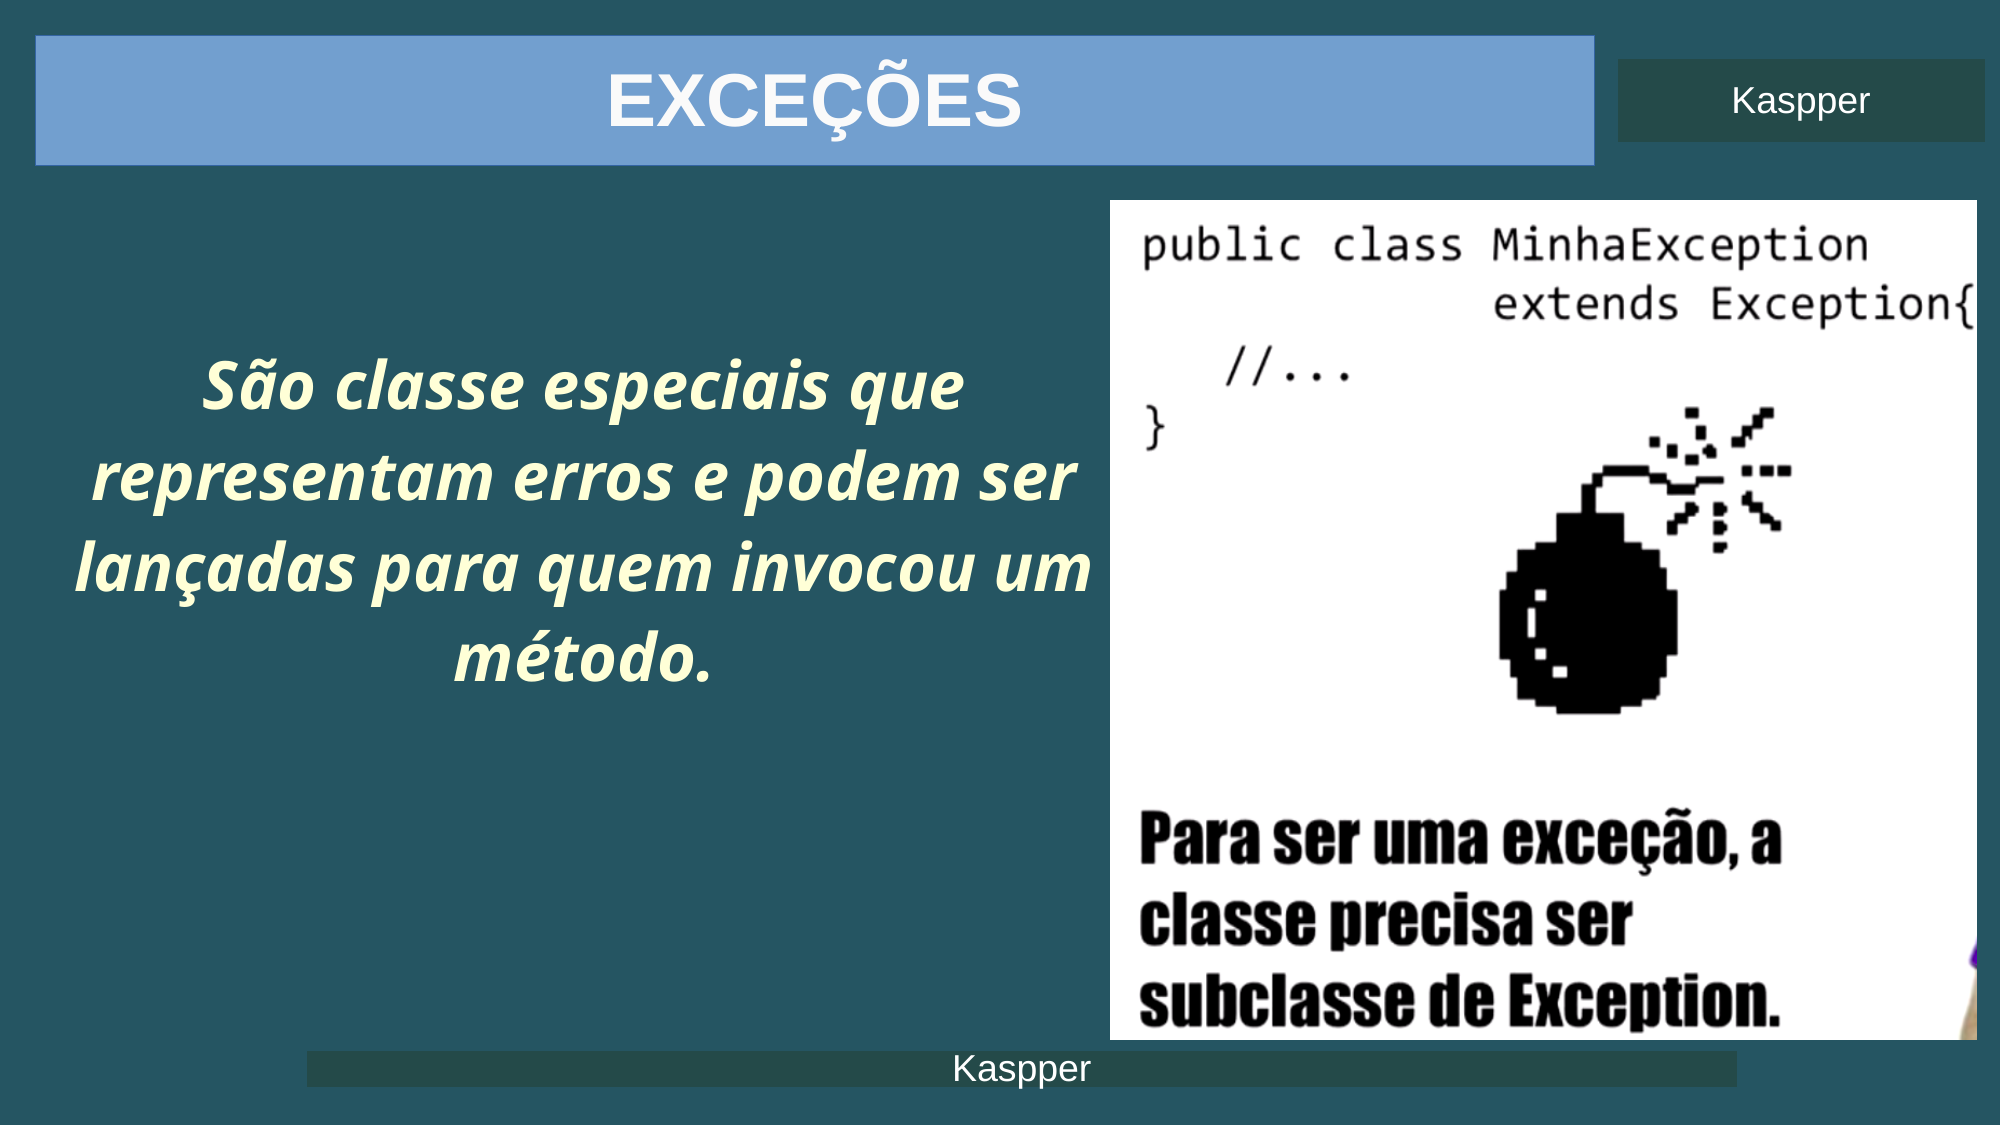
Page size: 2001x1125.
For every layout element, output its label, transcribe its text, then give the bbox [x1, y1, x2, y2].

text_box Kaspper [1618, 59, 1985, 142]
text_box EXCEÇÕES [35, 35, 1595, 166]
picture [1110, 200, 1977, 1040]
text_box Kaspper [1043, 1063, 1053, 1079]
text_box São classe especiais que representam erros e podem ser lançadas para quem invocou um método. [47, 330, 1110, 894]
text_box Kaspper [1022, 1063, 1032, 1079]
text_box Kaspper [307, 1051, 1737, 1087]
